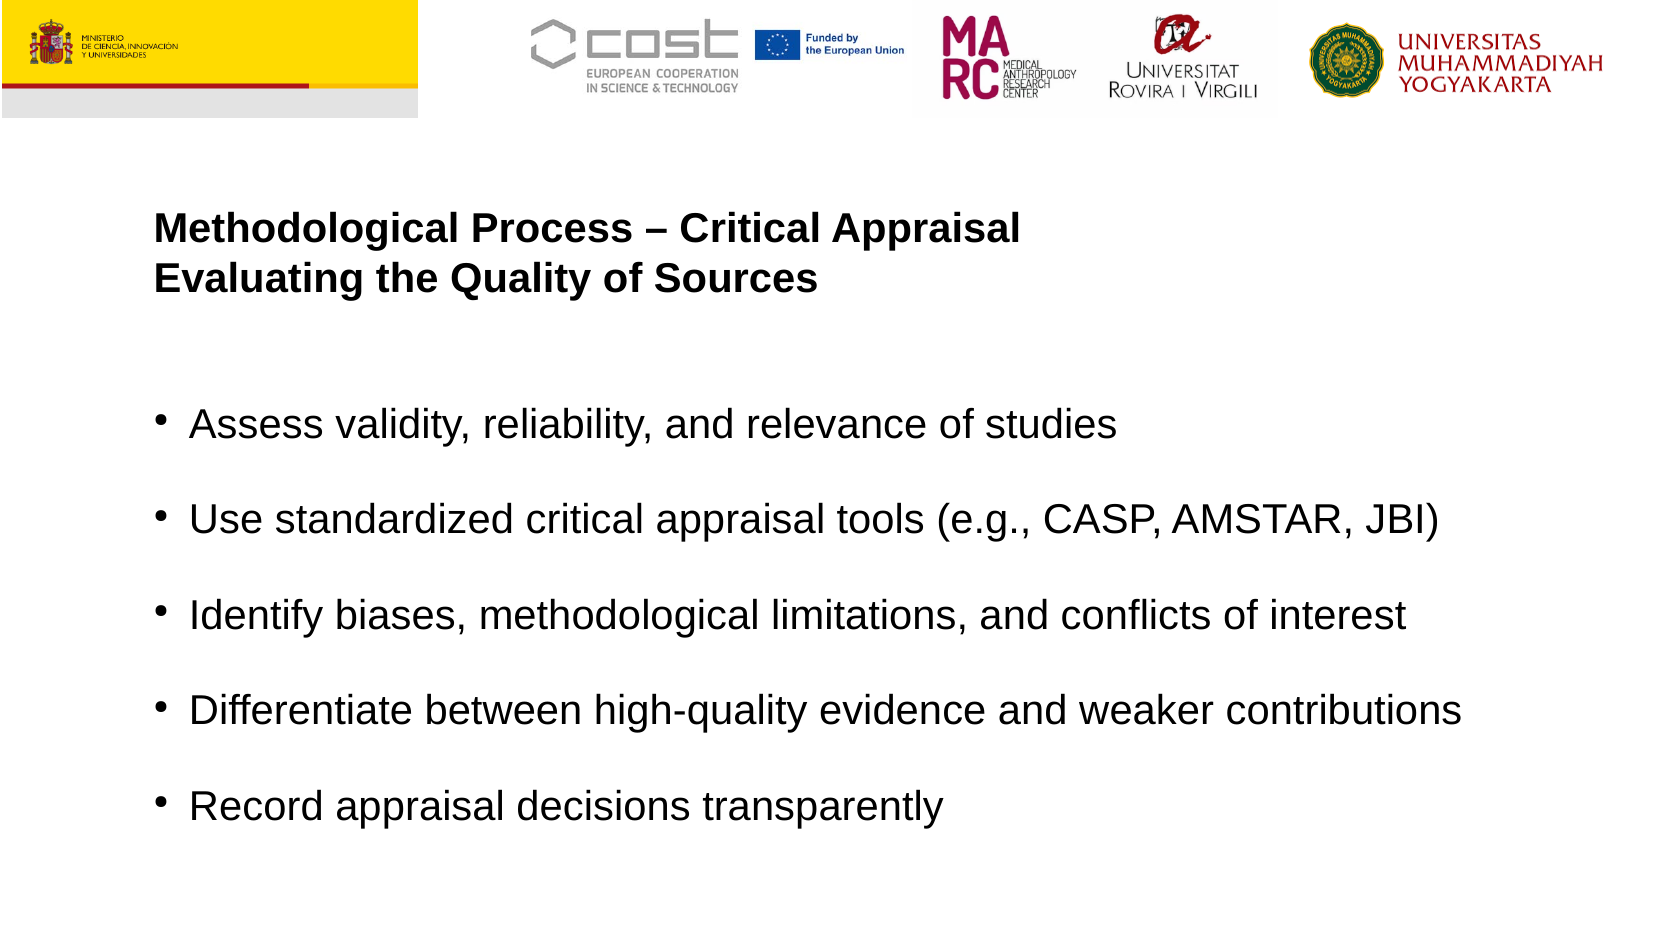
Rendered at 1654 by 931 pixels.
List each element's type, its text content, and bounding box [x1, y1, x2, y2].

picture [2, 0, 1278, 119]
picture [1302, 14, 1613, 112]
text_box Methodological Process – Critical Appraisal Evaluating the Quality of Sources Assess validity, reliability, and relevance of studies Use standardized critical appraisal tools (e.g., CASP, AMSTAR, JBI) Identify biases, methodological limitations, and conflicts of interest Differentiate between high-quality evidence and weaker contributions Record appraisal decisions transparently [82, 200, 1552, 845]
